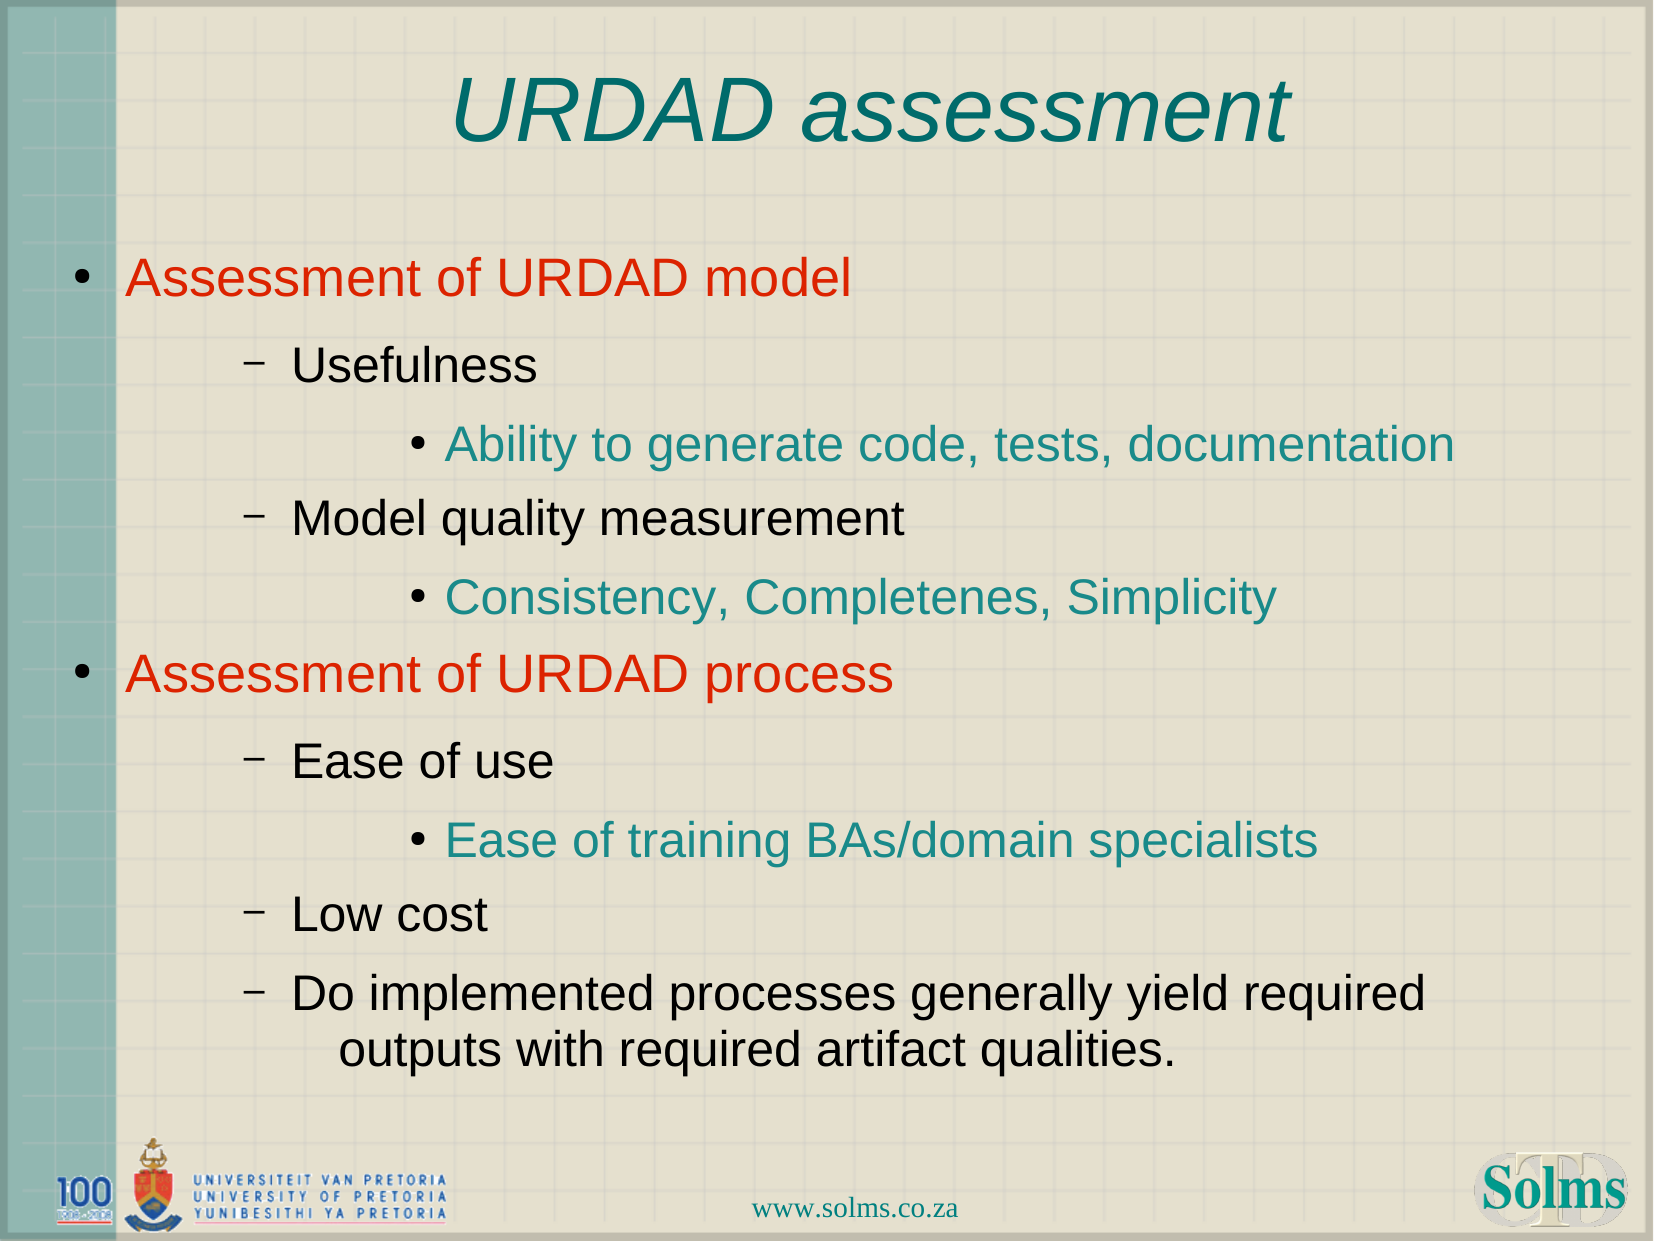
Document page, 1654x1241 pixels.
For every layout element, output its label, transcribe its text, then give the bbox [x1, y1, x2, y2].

list Assessment of URDAD model Usefulness Ability to generate code, tests, documentation Model quality measurement Consistency, Completenes, Simplicity Assessment of URDAD process Ease of use Ease of training BAs/domain specialists Low cost Do implemented processes generally yield required outputs with required artifact qualities. [54, 247, 1571, 1077]
picture [0, 0, 1654, 1241]
title URDAD assessment [112, 26, 1629, 193]
